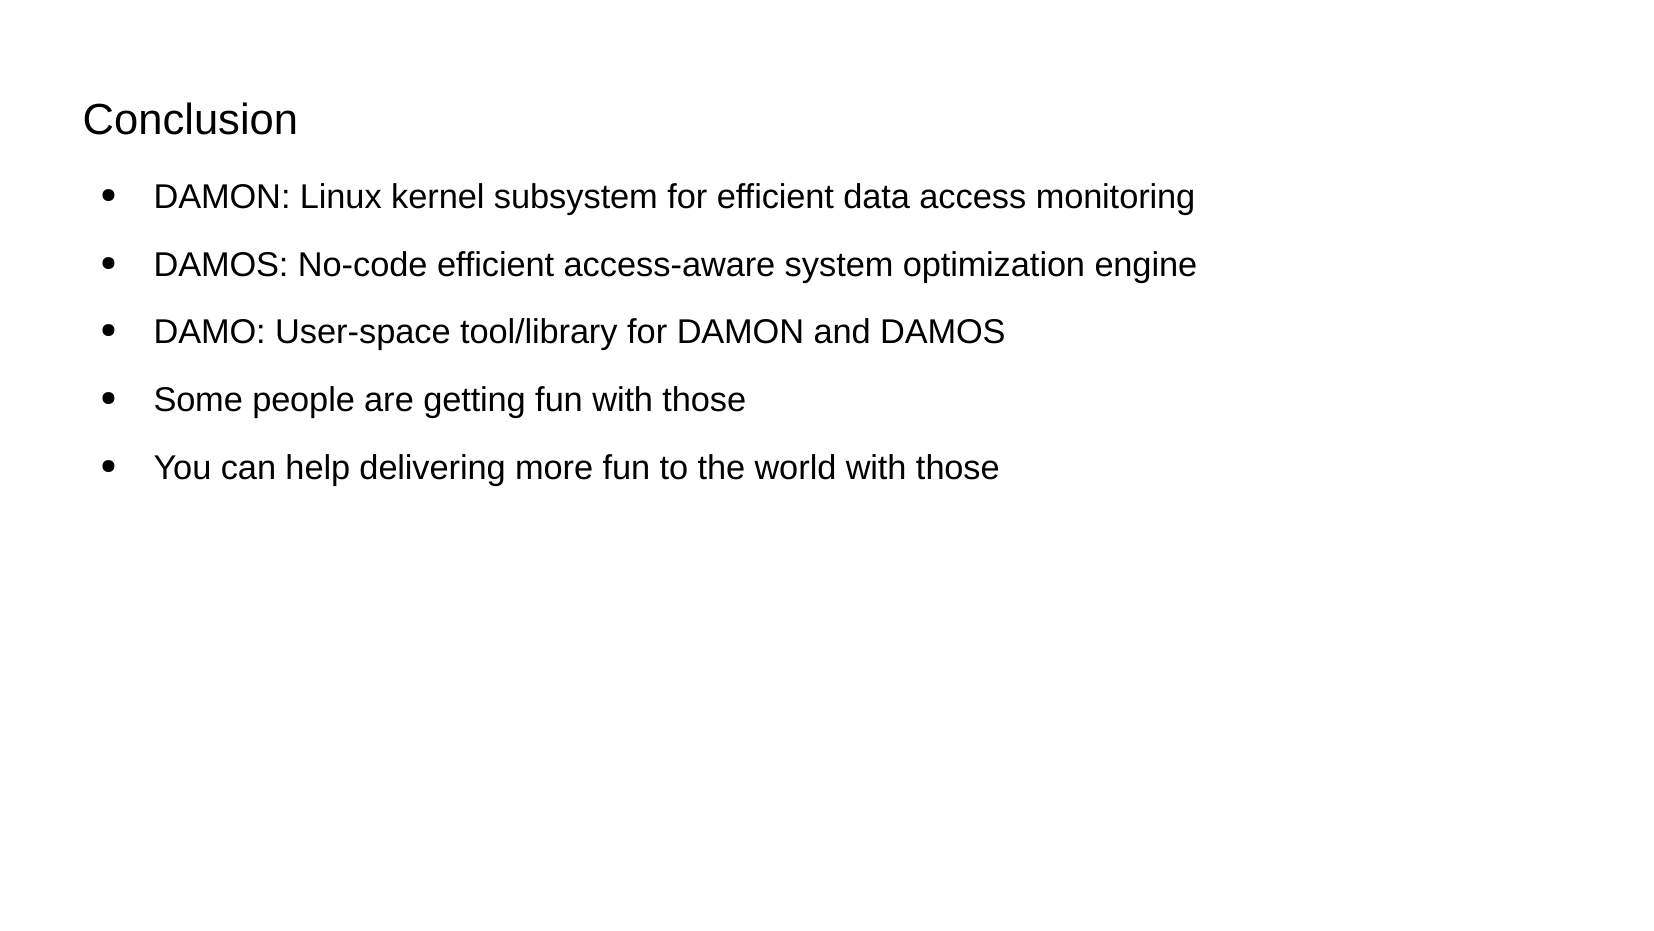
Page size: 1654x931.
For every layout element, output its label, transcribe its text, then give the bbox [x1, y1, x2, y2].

title Conclusion [82, 81, 1571, 157]
list DAMON: Linux kernel subsystem for efficient data access monitoring DAMOS: No-code efficient access-aware system optimization engine DAMO: User-space tool/library for DAMON and DAMOS Some people are getting fun with those You can help delivering more fun to the world with those [82, 177, 1571, 833]
